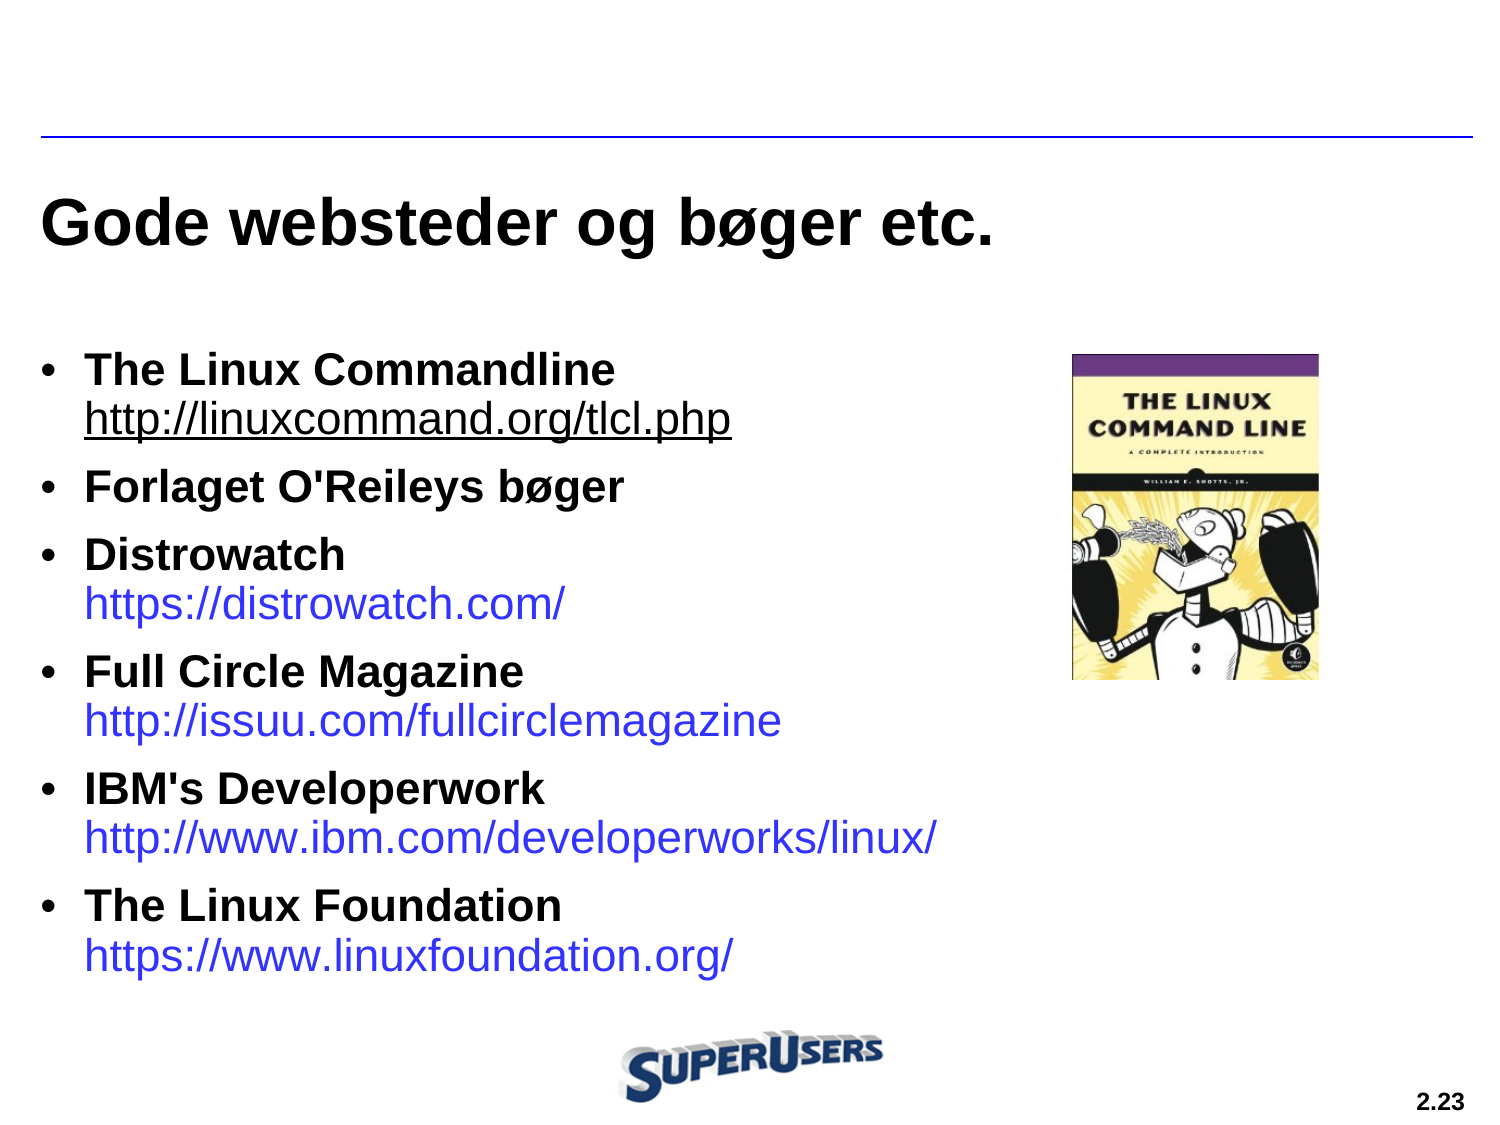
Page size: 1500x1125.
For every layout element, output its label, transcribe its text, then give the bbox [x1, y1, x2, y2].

picture [1033, 354, 1359, 680]
picture [592, 1015, 908, 1123]
list Gode websteder og bøger etc. The Linux Commandline http://linuxcommand.org/tlcl.php Forlaget O'Reileys bøger Distrowatch https://distrowatch.com/ Full Circle Magazine http://issuu.com/fullcirclemagazine IBM's Developerwork http://www.ibm.com/developerworks/linux/ The Linux Foundation https://www.linuxfoundation.org/ [26, 180, 1474, 992]
